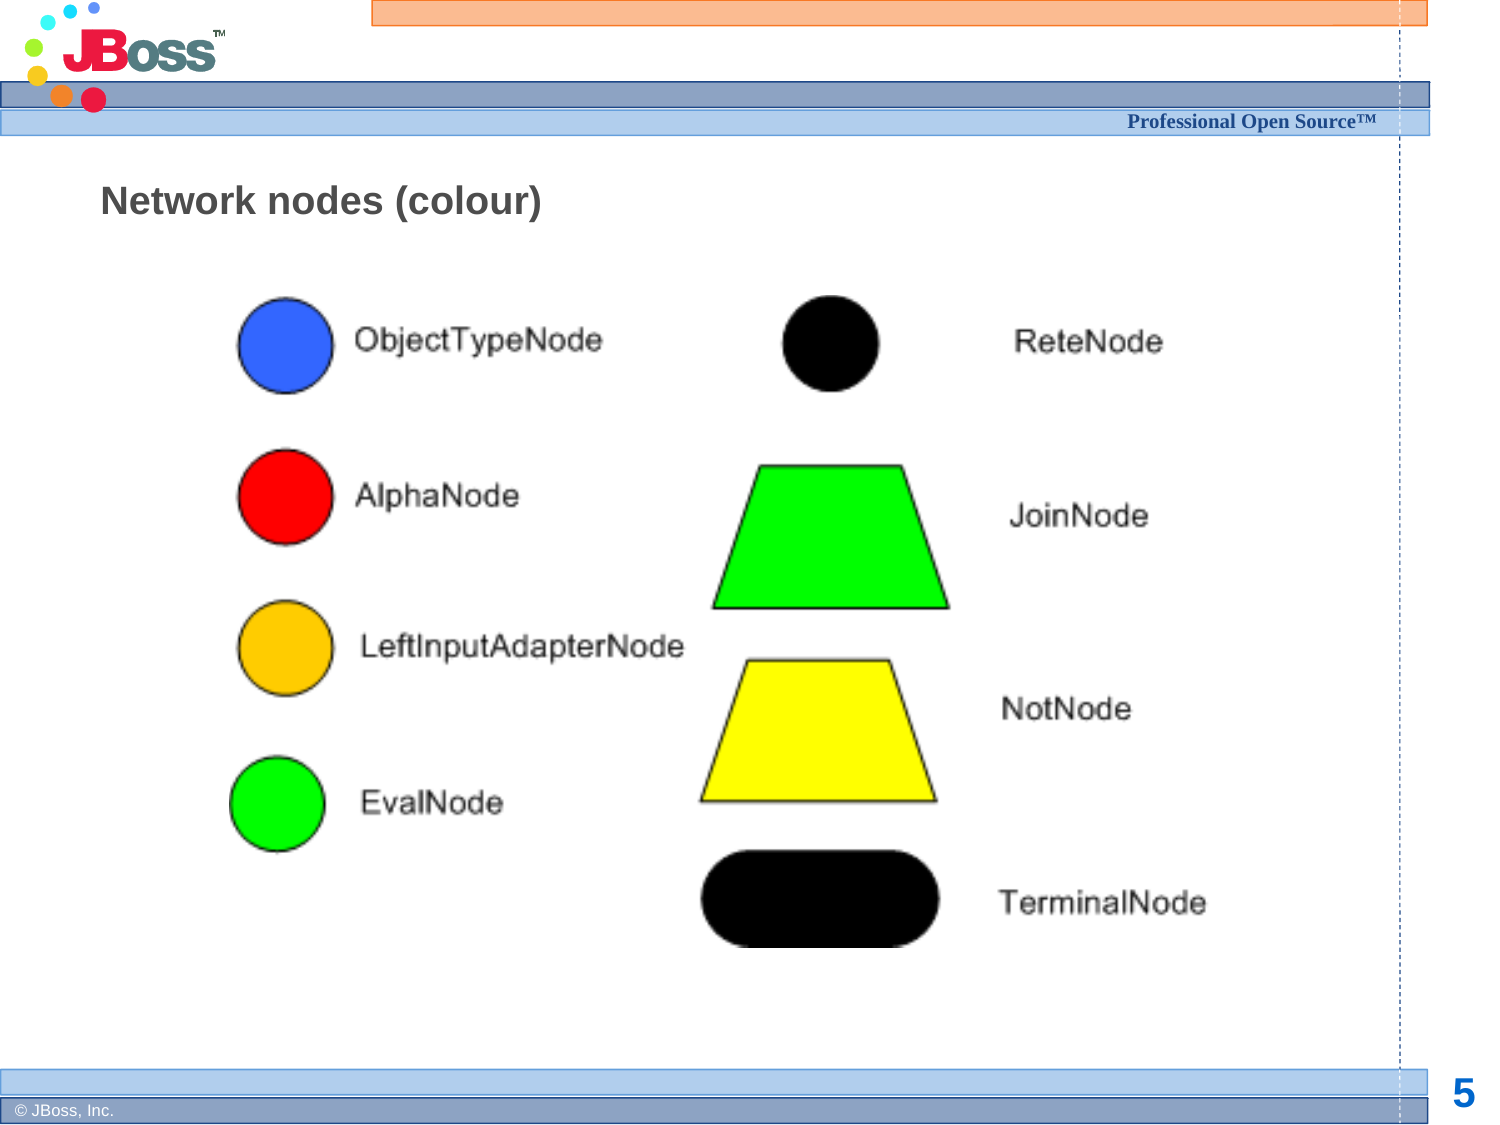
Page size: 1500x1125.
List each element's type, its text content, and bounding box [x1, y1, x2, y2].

picture [229, 295, 1211, 948]
title Network nodes (colour) [100, 118, 1388, 284]
